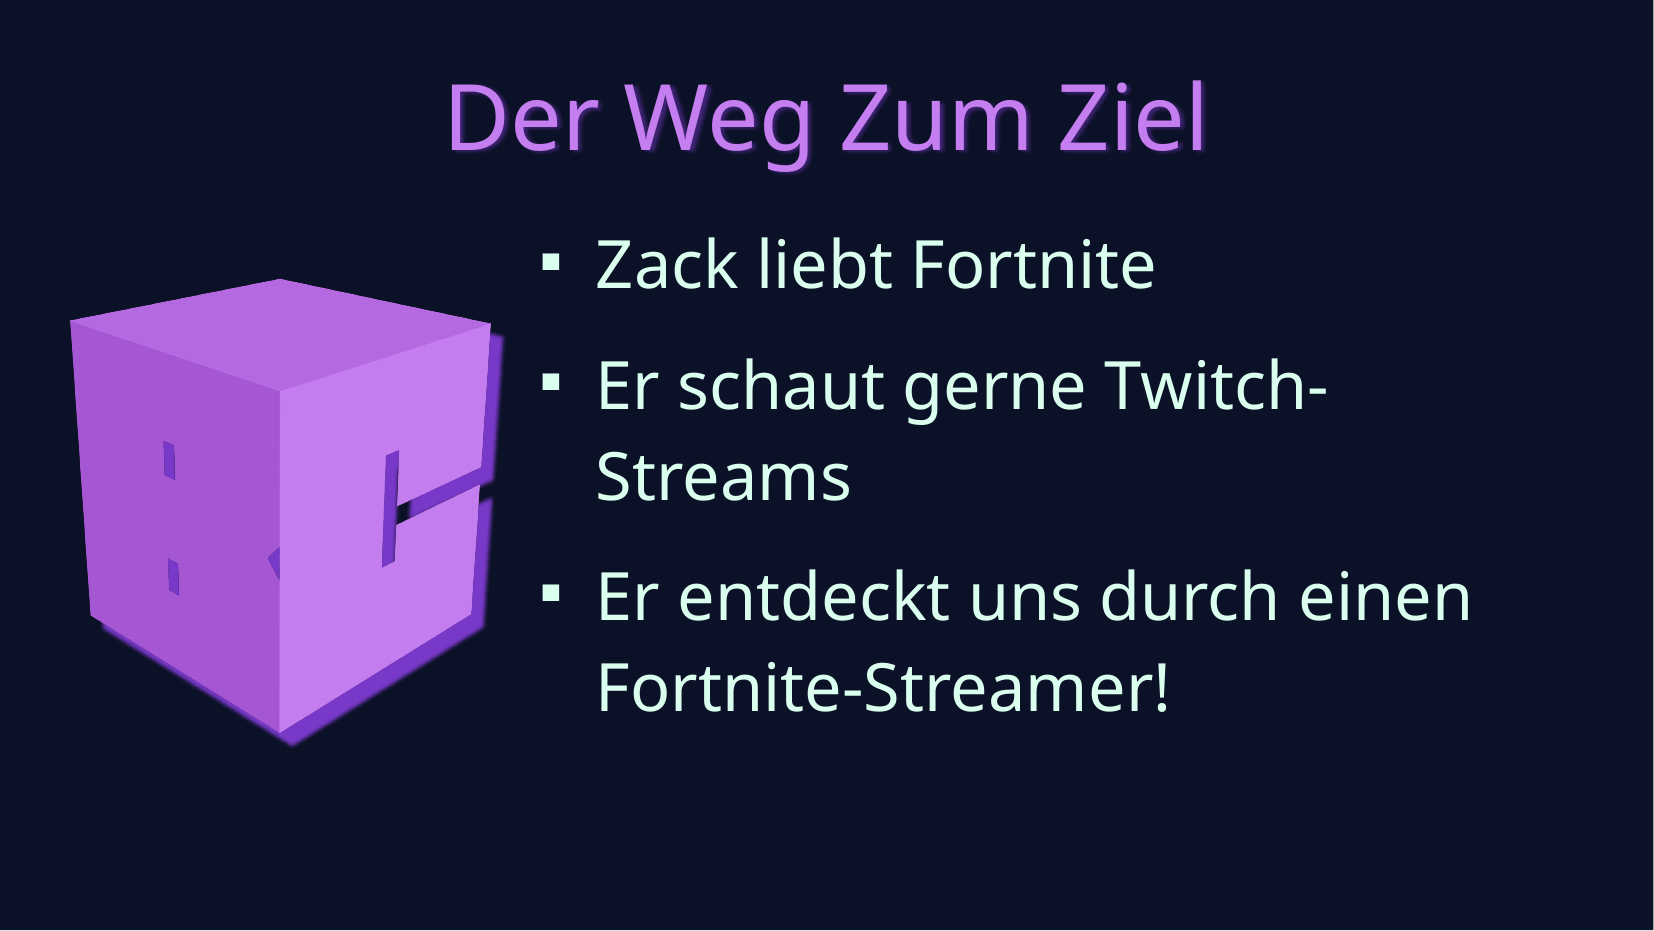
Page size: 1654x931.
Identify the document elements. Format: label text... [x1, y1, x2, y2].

picture [37, 217, 525, 758]
title Der Weg Zum Ziel [82, 37, 1571, 193]
list Zack liebt Fortnite Er schaut gerne Twitch-Streams Er entdeckt uns durch einen Fortnite-Streamer! [525, 217, 1572, 758]
